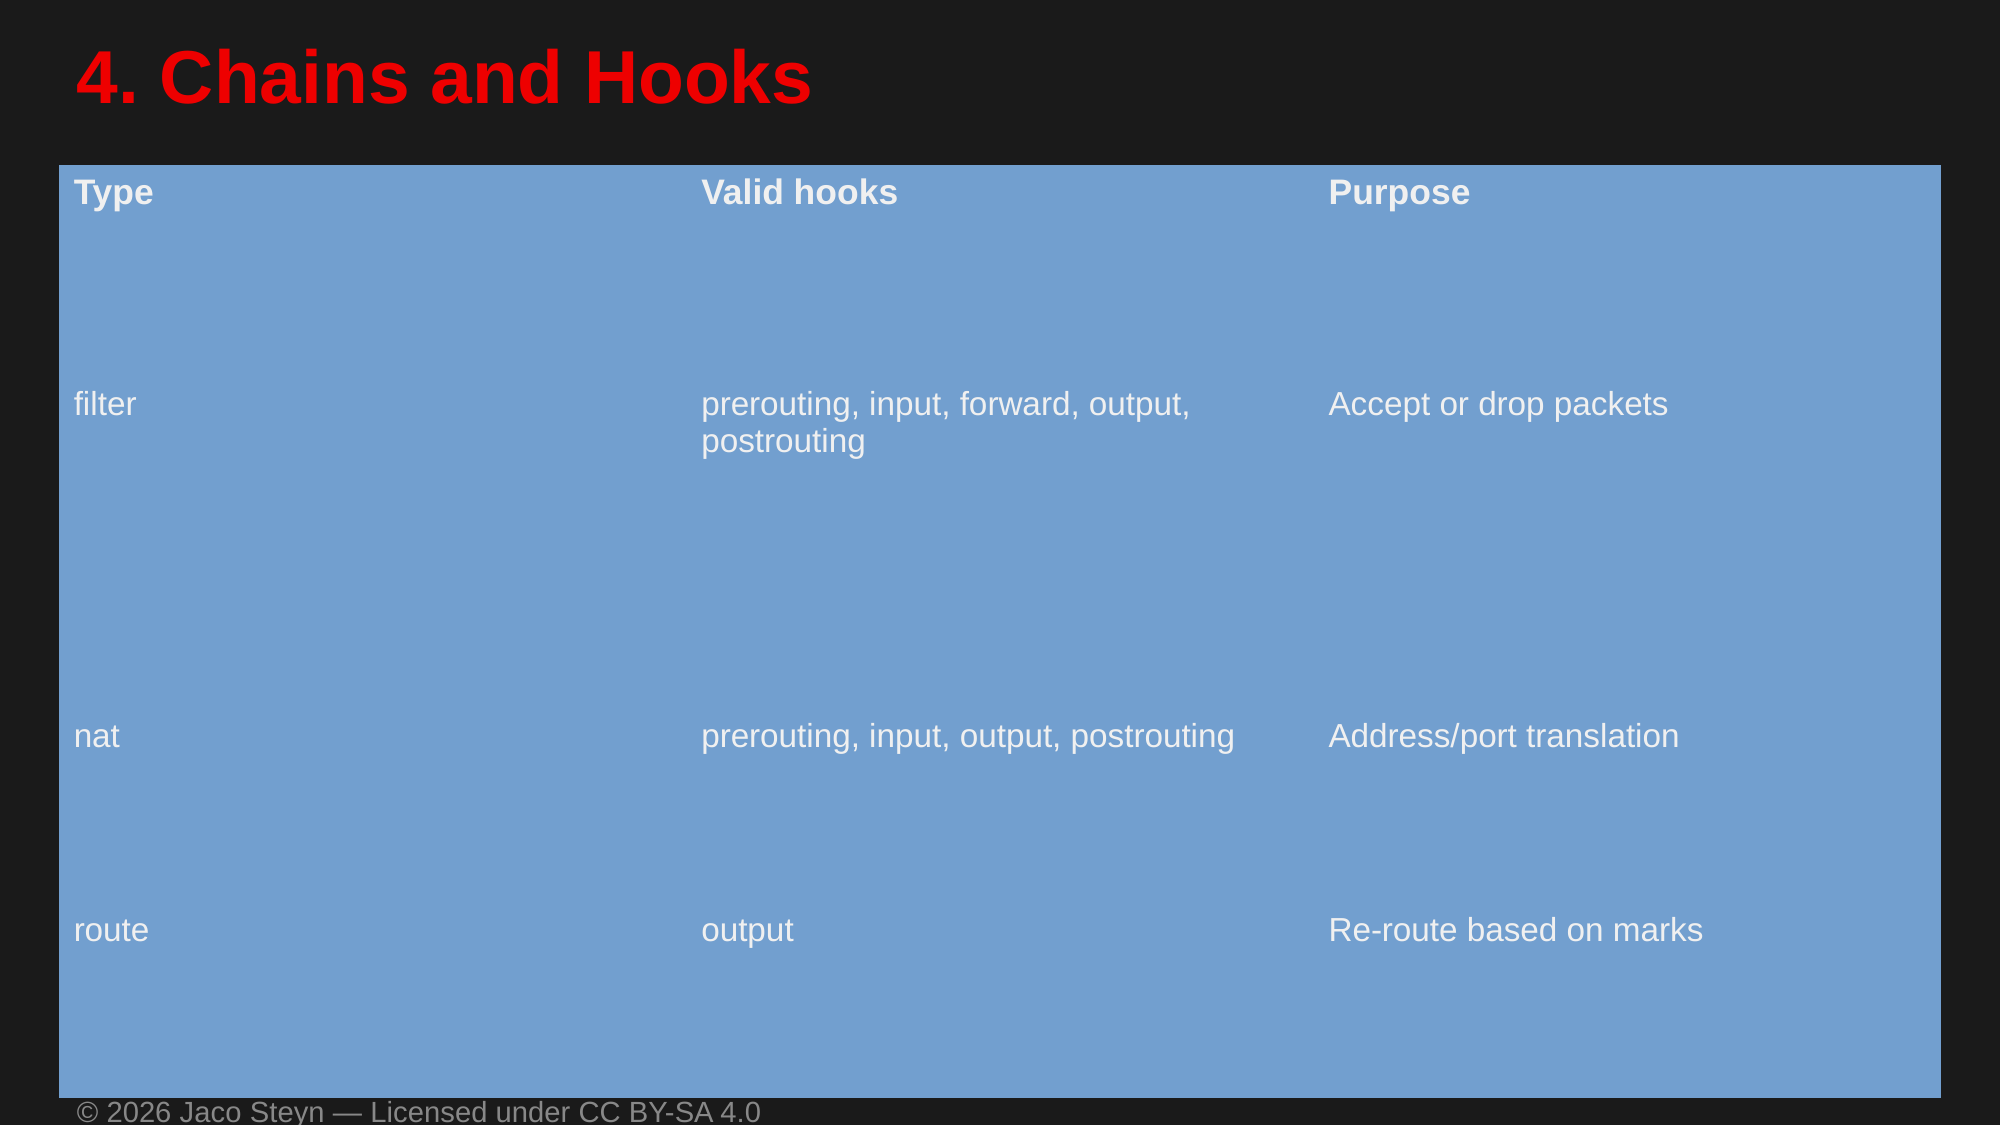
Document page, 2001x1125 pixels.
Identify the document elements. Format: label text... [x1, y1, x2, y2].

table_cell Address/port translation [1314, 710, 1941, 904]
table_cell route [59, 904, 686, 1083]
table_cell output [686, 904, 1314, 1083]
table_cell prerouting, input, forward, output, postrouting [686, 378, 1314, 710]
table_cell prerouting, input, output, postrouting [686, 710, 1314, 904]
table_cell Accept or drop packets [1314, 378, 1941, 710]
table_cell Re-route based on marks [1314, 904, 1941, 1083]
table_header Valid hooks [686, 165, 1314, 378]
table_header Purpose [1314, 165, 1941, 378]
table_header Type [59, 165, 686, 378]
table_cell filter [59, 378, 686, 710]
text_box 4. Chains and Hooks [59, 23, 1942, 142]
text_box © 2026 Jaco Steyn — Licensed under CC BY-SA 4.0 [59, 1083, 1942, 1120]
table_cell nat [59, 710, 686, 904]
